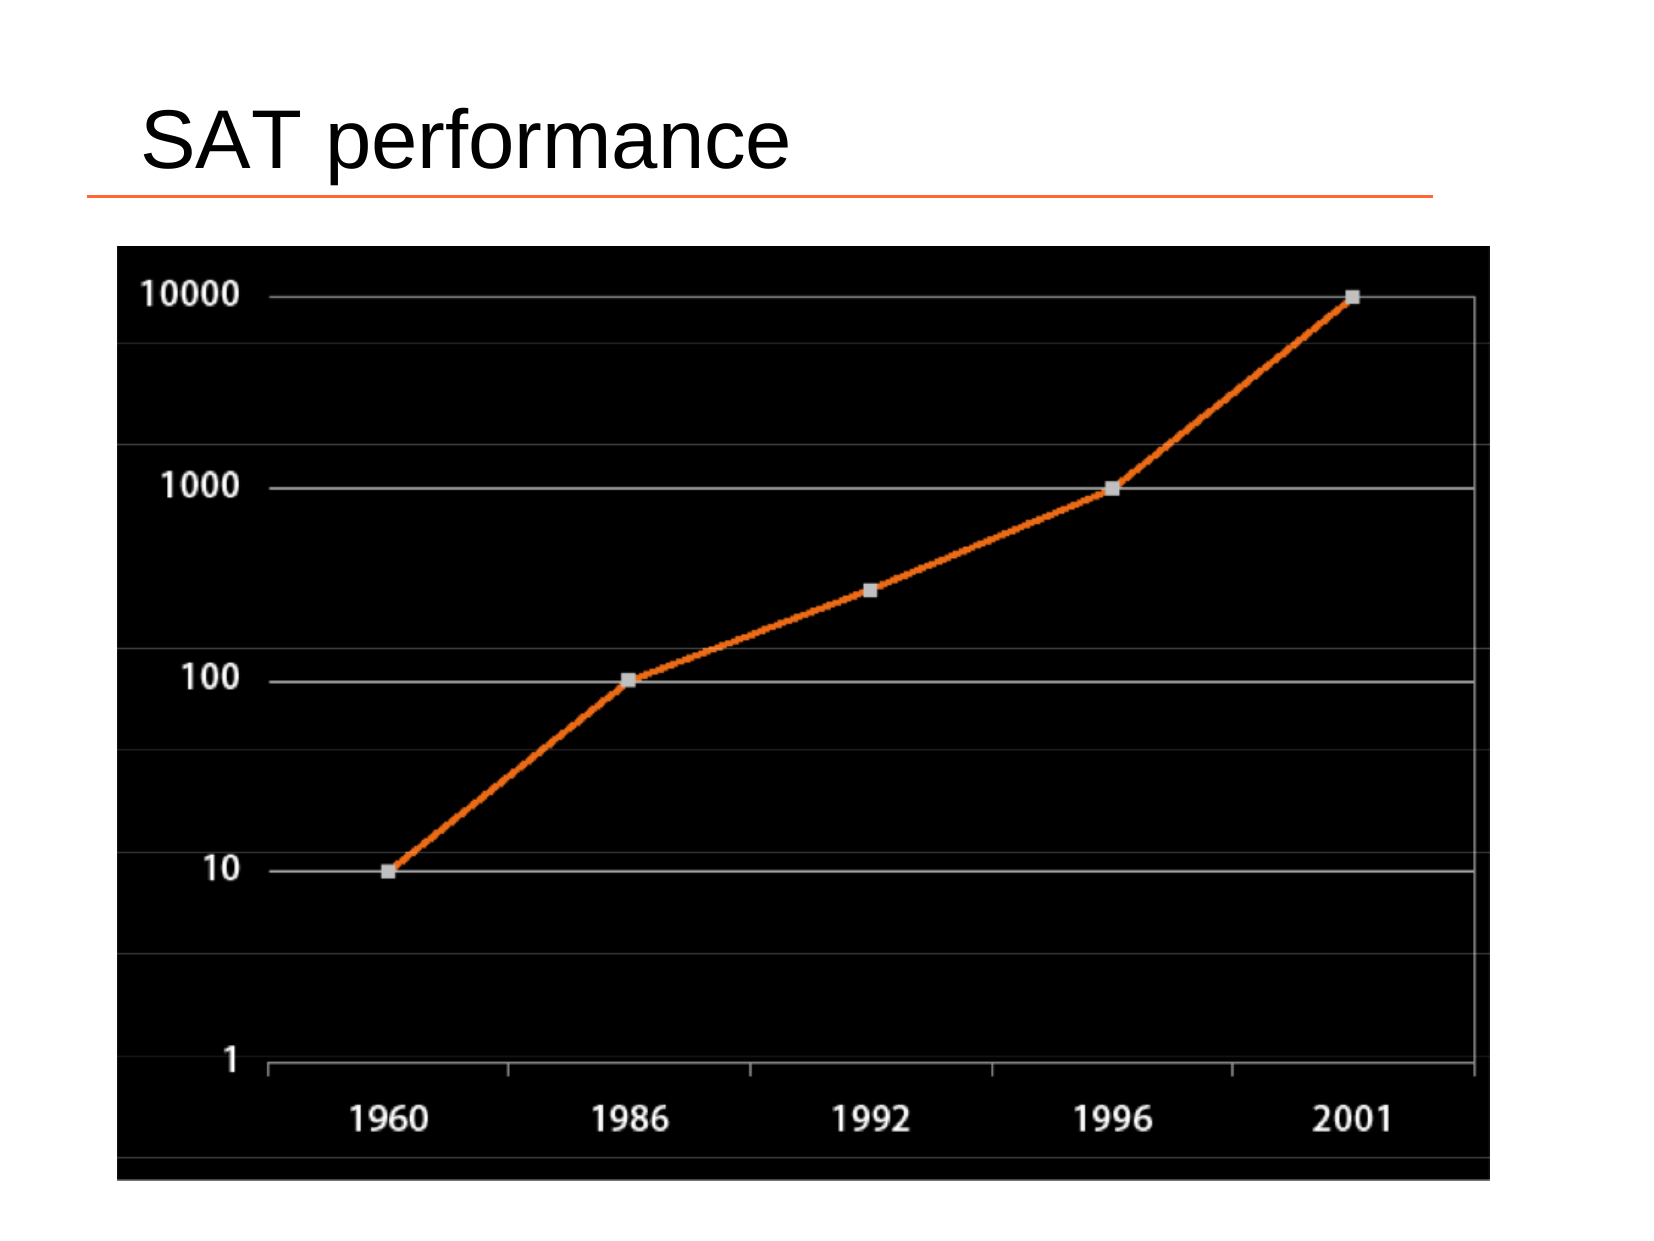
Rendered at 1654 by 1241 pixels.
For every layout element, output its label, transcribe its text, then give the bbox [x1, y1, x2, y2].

title SAT performance [140, 86, 1603, 192]
picture [117, 246, 1490, 1181]
